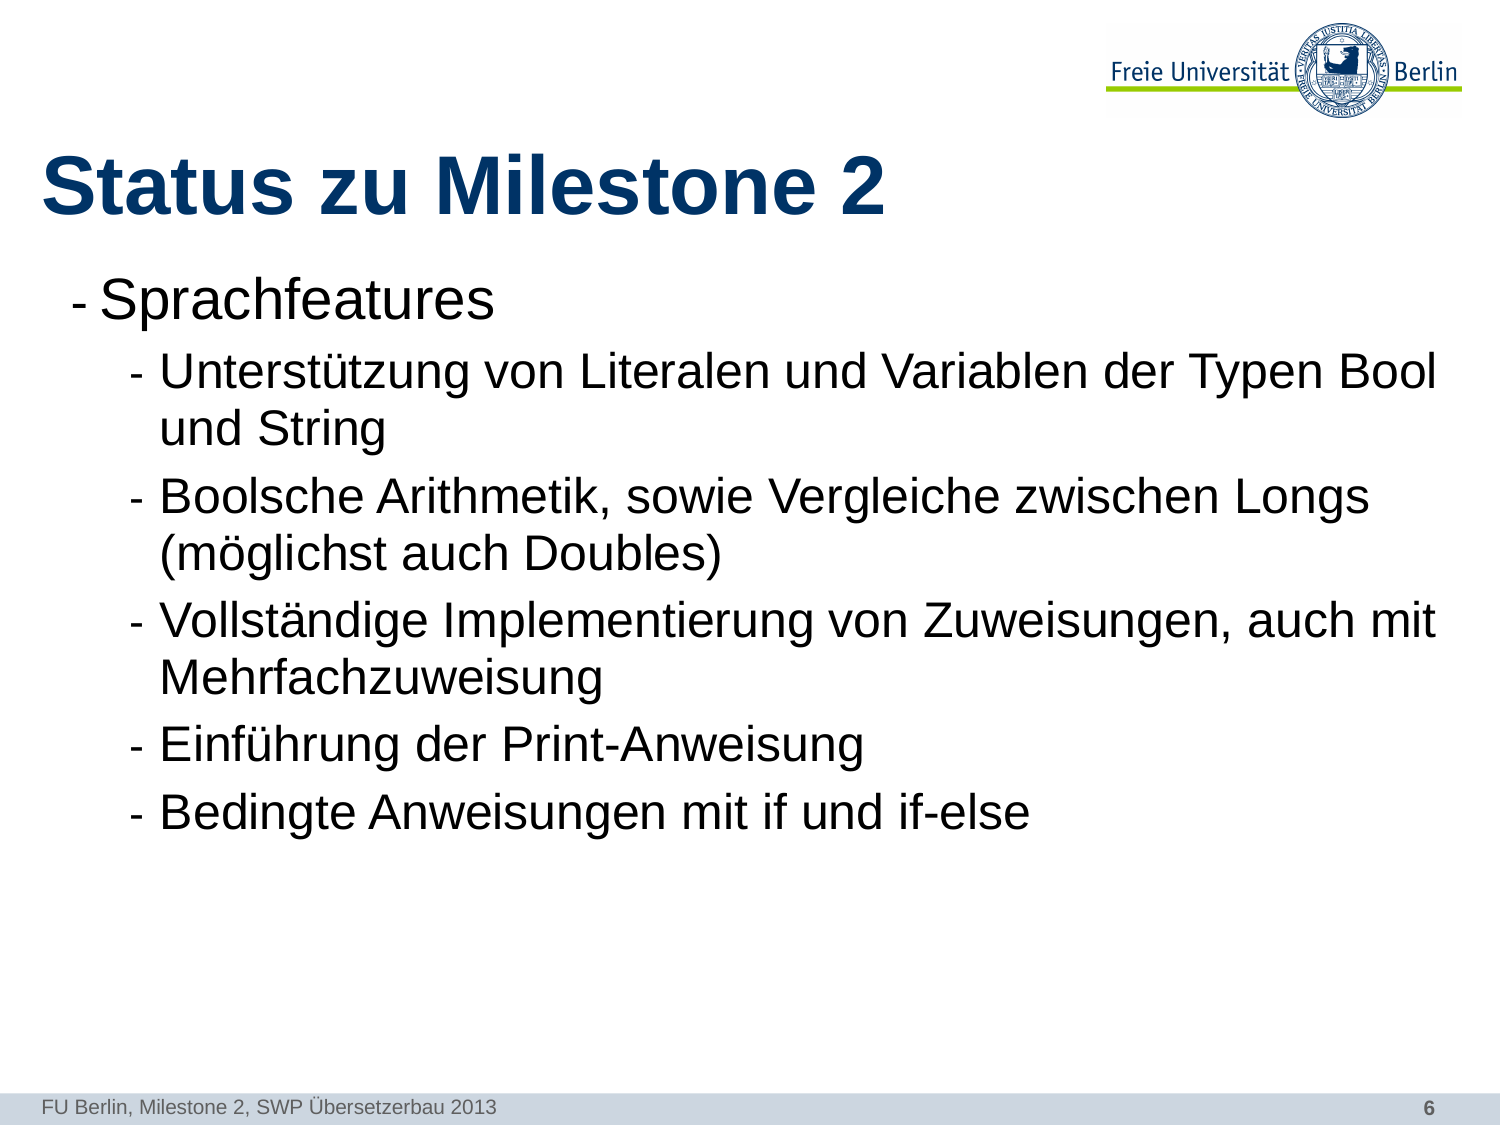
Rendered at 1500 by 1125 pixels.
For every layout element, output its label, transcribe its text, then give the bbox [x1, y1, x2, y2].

picture [1106, 23, 1462, 118]
list Sprachfeatures Unterstützung von Literalen und Variablen der Typen Bool und String Boolsche Arithmetik, sowie Vergleiche zwischen Longs (möglichst auch Doubles) Vollständige Implementierung von Zuweisungen, auch mit Mehrfachzuweisung Einführung der Print-Anweisung Bedingte Anweisungen mit if und if-else [41, 265, 1460, 1064]
title Status zu Milestone 2 [41, 139, 1460, 233]
